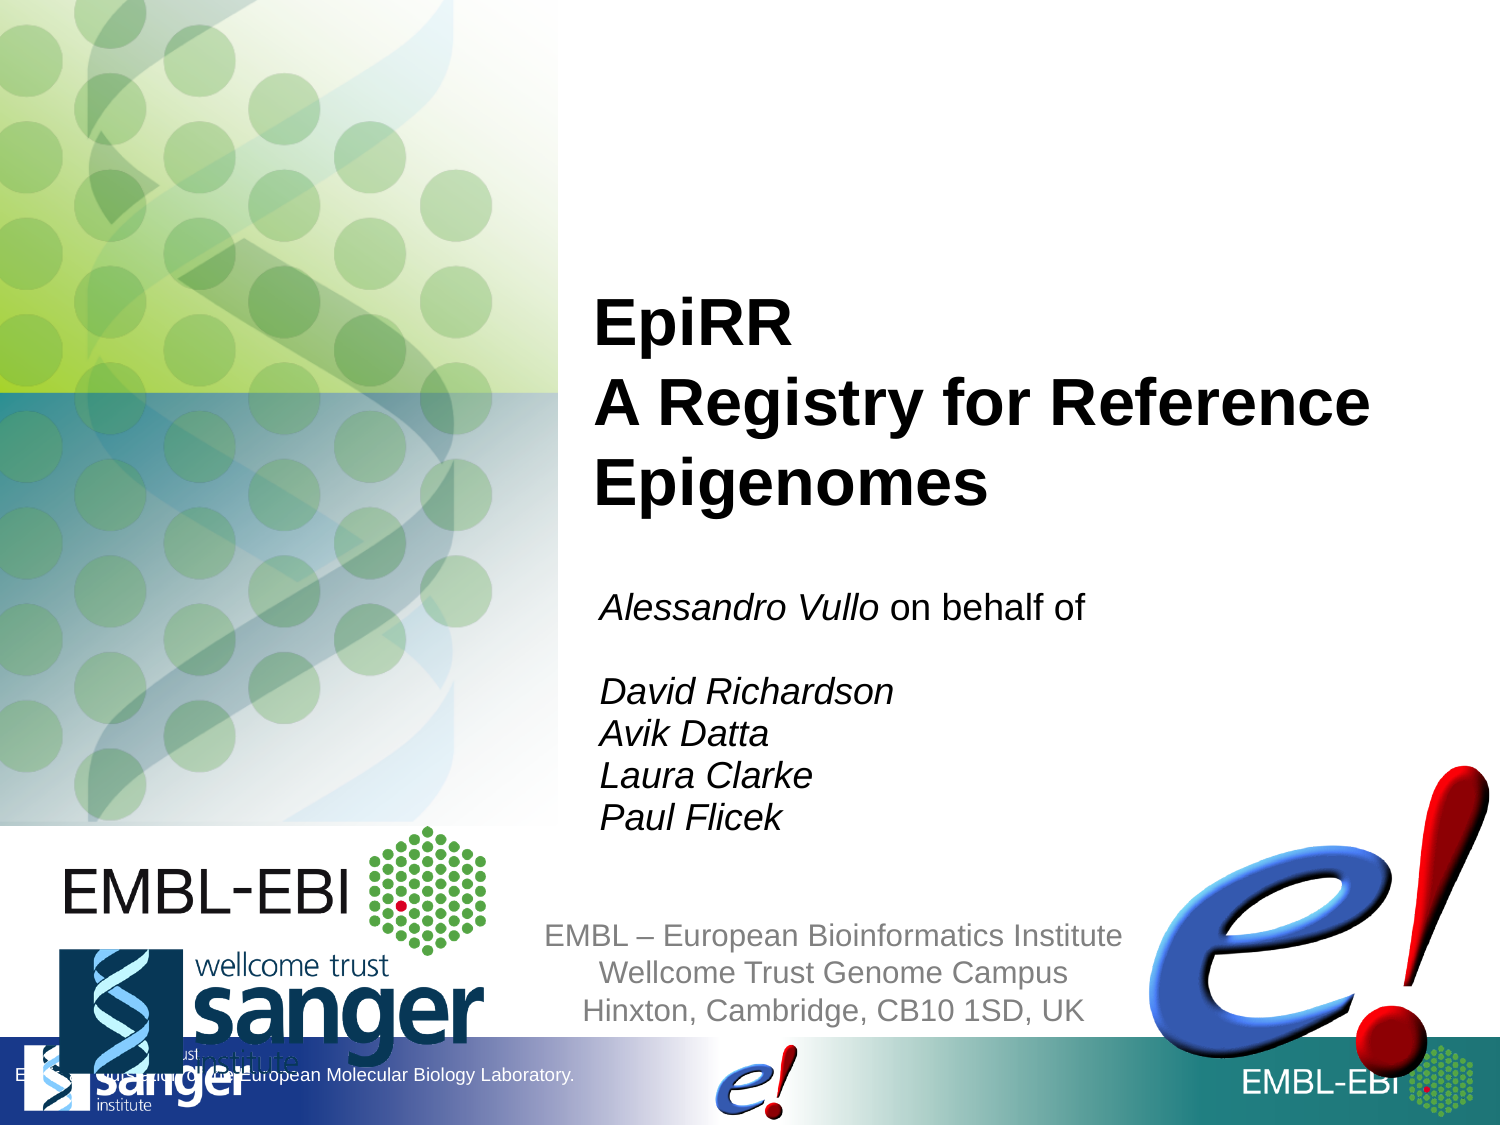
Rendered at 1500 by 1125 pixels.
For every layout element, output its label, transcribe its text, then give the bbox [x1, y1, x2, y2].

text_box EpiRR A Registry for Reference Epigenomes [578, 271, 1490, 591]
text_box Alessandro Vullo on behalf of David Richardson Avik Datta Laura Clarke Paul Flicek [584, 578, 1101, 846]
text_box EMBL – European Bioinformatics Institute Wellcome Trust Genome Campus Hinxton, Cambridge, CB10 1SD, UK [452, 811, 1216, 1125]
picture [0, 0, 558, 1125]
picture [1137, 756, 1500, 1125]
